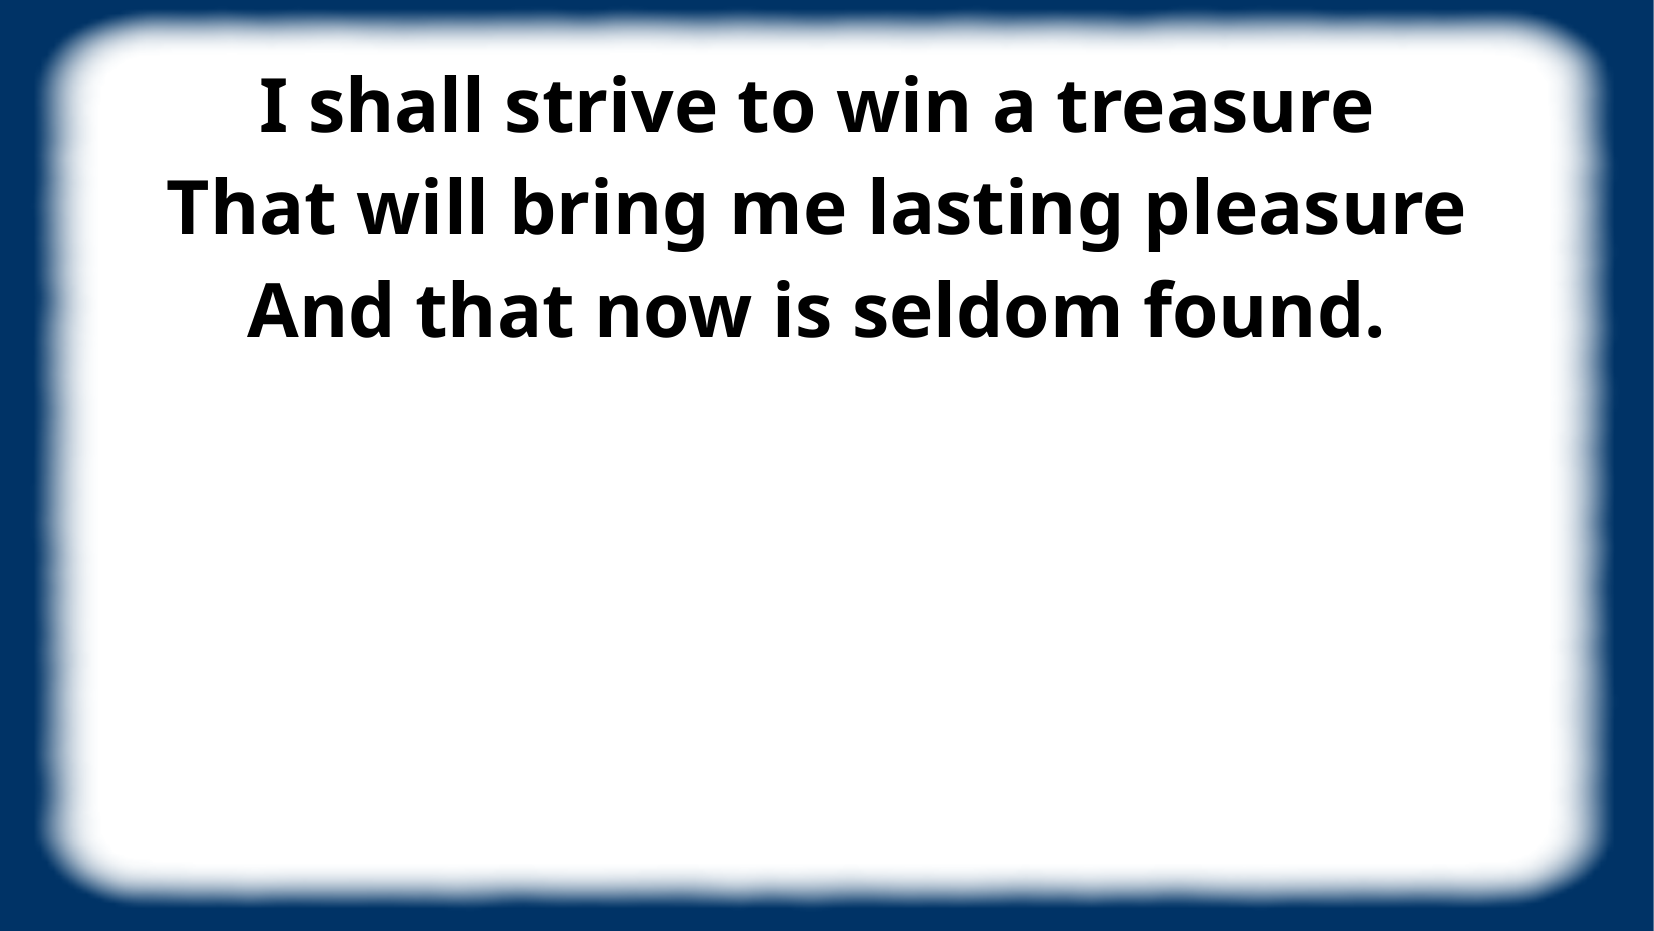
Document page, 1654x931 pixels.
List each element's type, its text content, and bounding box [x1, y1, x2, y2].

picture [0, 0, 1654, 931]
text_box I shall strive to win a treasure That will bring me lasting pleasure And that now is seldom found. [90, 45, 1546, 361]
